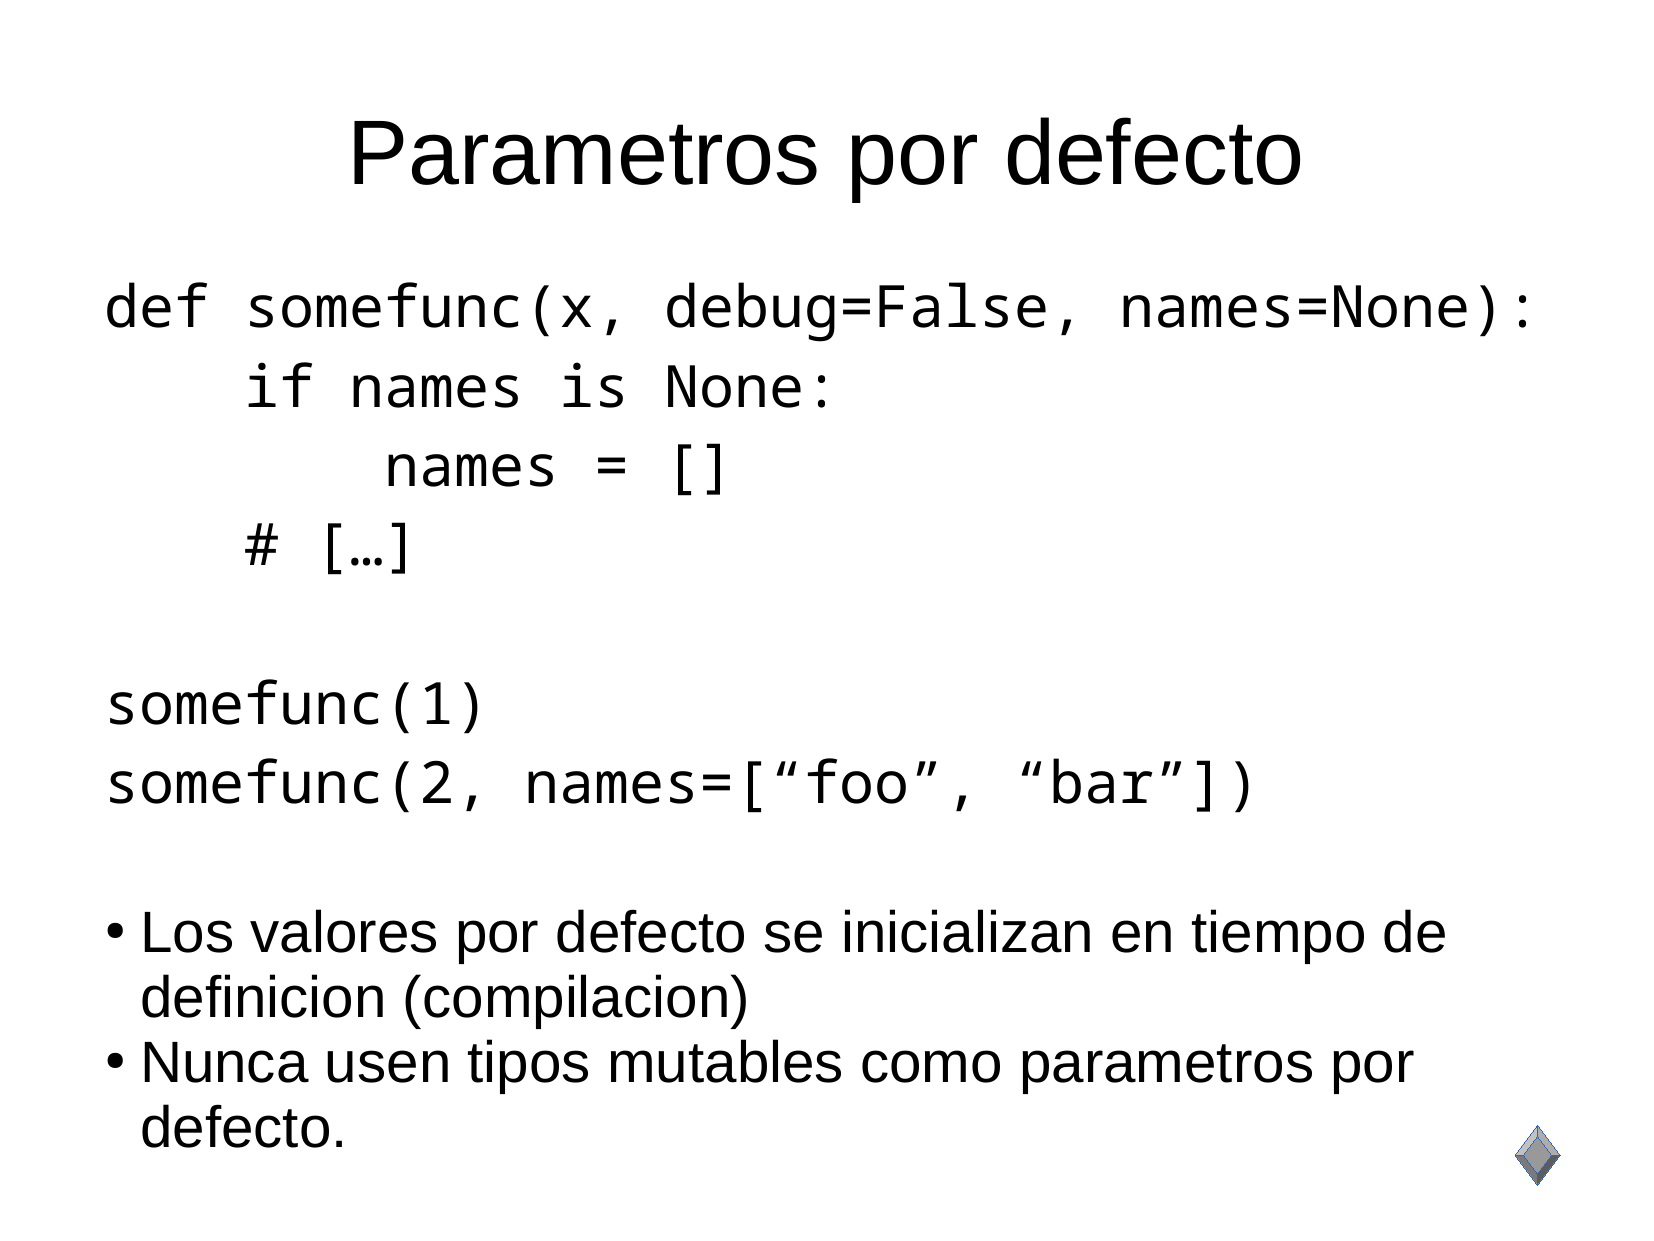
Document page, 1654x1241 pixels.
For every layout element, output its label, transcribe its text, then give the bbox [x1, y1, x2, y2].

text_box [1515, 1137, 1561, 1186]
title Parametros por defecto [82, 49, 1571, 257]
text_box def somefunc(x, debug=False, names=None): if names is None: names = [] # […] somefunc(1) somefunc(2, names=[“foo”, “bar”]) Los valores por defecto se inicializan en tiempo de definicion (compilacion) Nunca usen tipos mutables como parametros por defecto. [90, 258, 1561, 1021]
